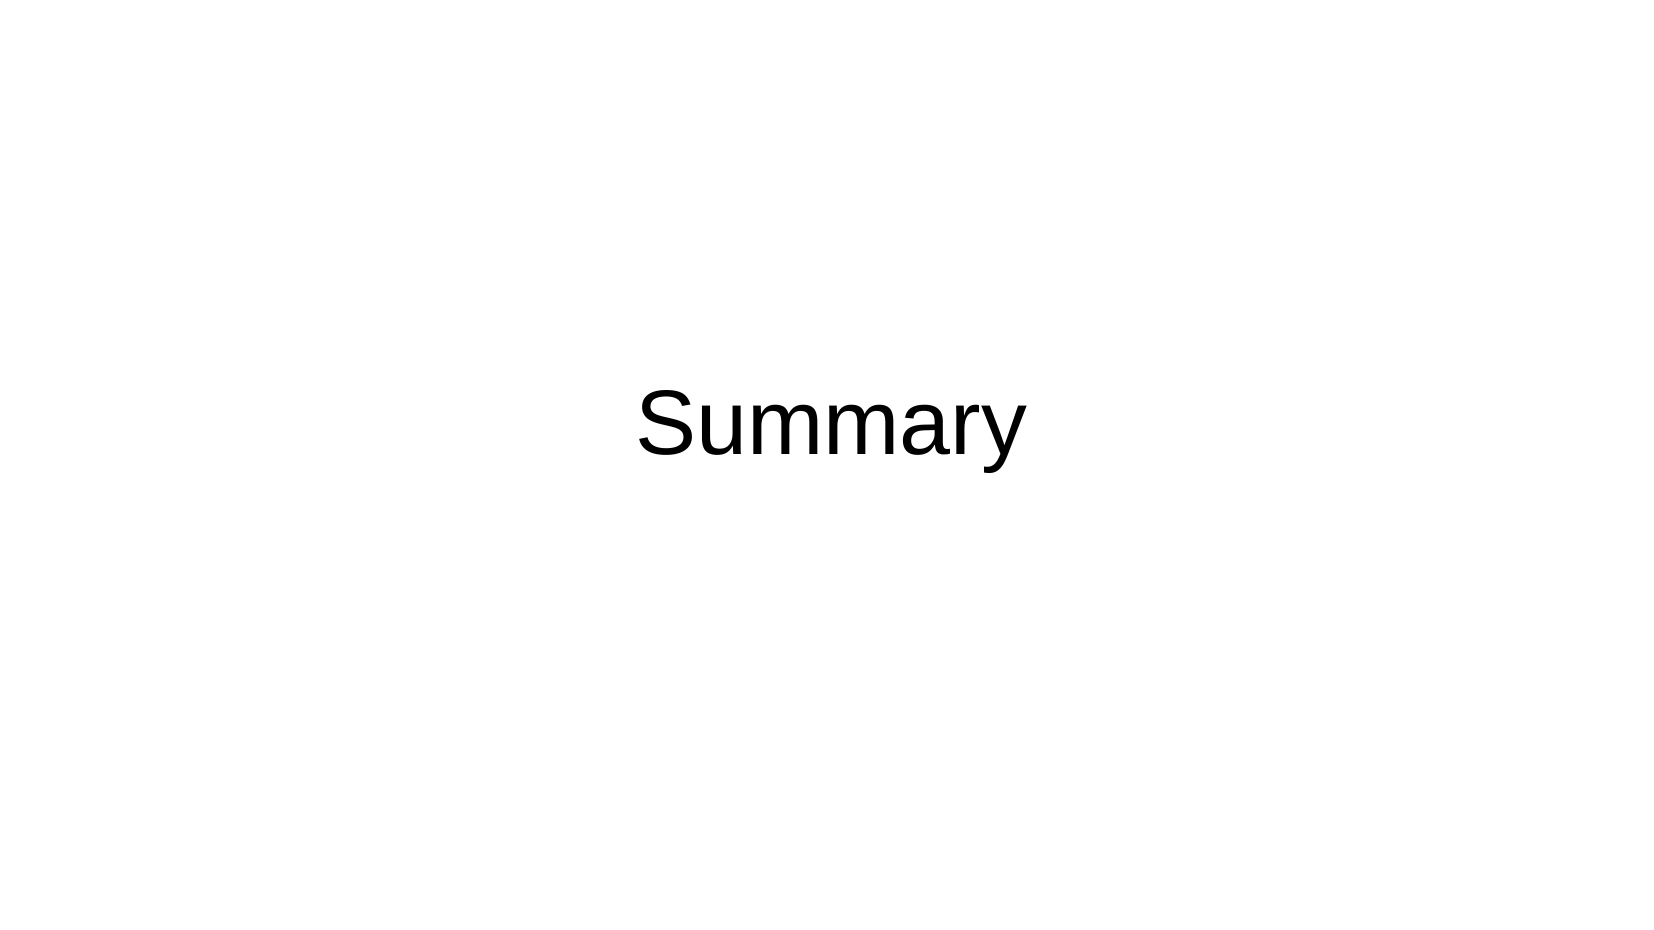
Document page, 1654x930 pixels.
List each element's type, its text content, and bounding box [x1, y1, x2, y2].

title Summary [87, 344, 1576, 501]
